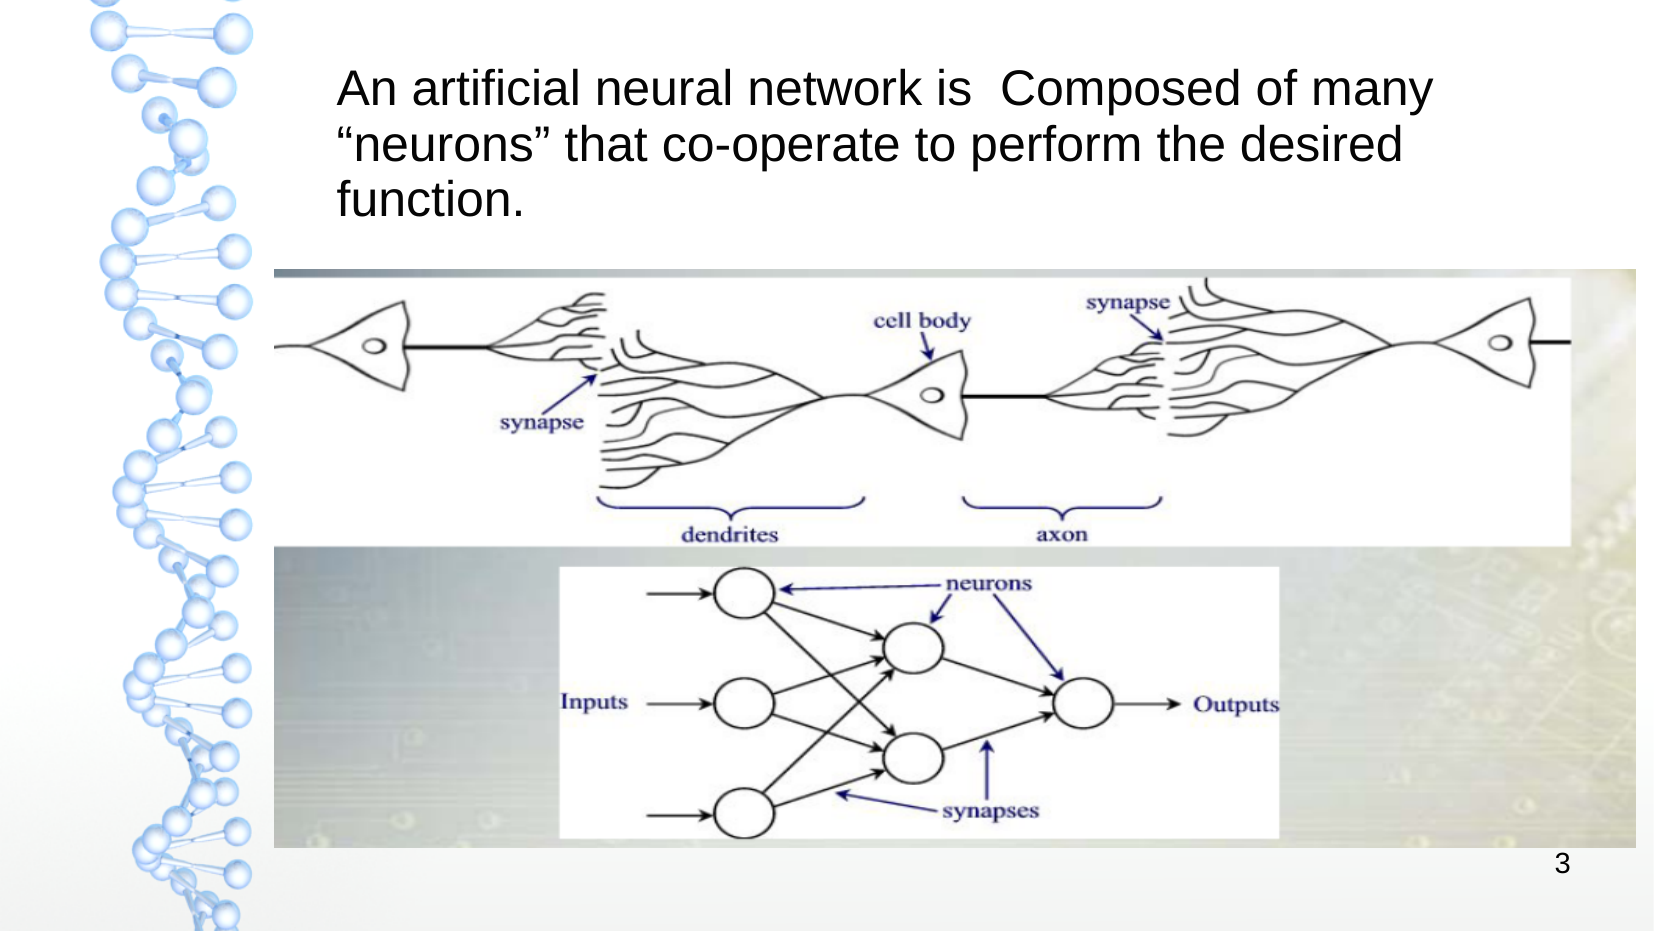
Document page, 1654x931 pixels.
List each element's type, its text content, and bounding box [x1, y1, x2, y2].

list An artificial neural network is Composed of many “neurons” that co-operate to perform the desired function. [265, 60, 1595, 931]
picture [0, 0, 1654, 931]
